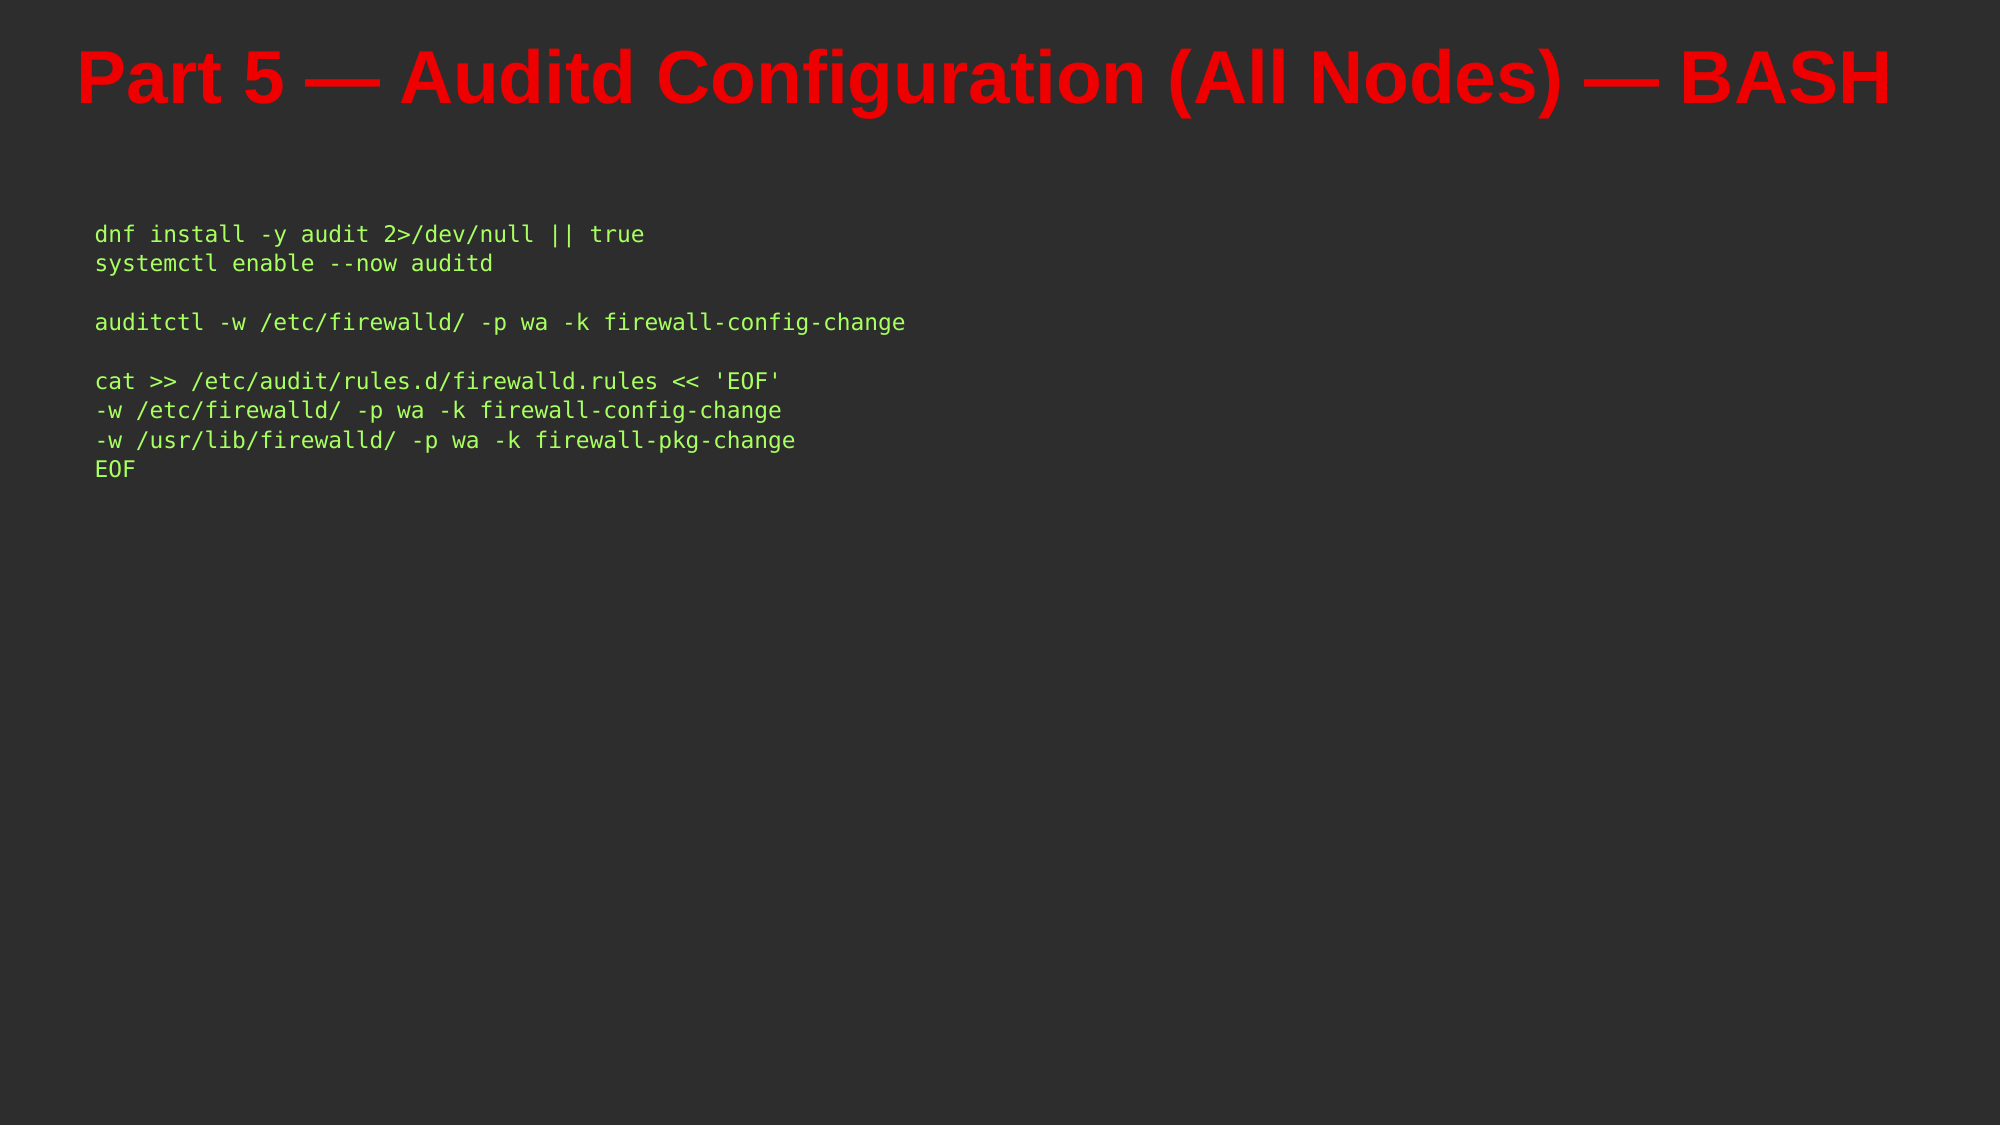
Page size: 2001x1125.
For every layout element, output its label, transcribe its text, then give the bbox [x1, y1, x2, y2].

text_box Part 5 — Auditd Configuration (All Nodes) — BASH [59, 23, 1942, 178]
text_box dnf install -y audit 2>/dev/null || true systemctl enable --now auditd auditctl -w /etc/firewalld/ -p wa -k firewall-config-change cat >> /etc/audit/rules.d/firewalld.rules << 'EOF' -w /etc/firewalld/ -p wa -k firewall-config-change -w /usr/lib/firewalld/ -p wa -k firewall-pkg-change EOF [59, 194, 1942, 1093]
